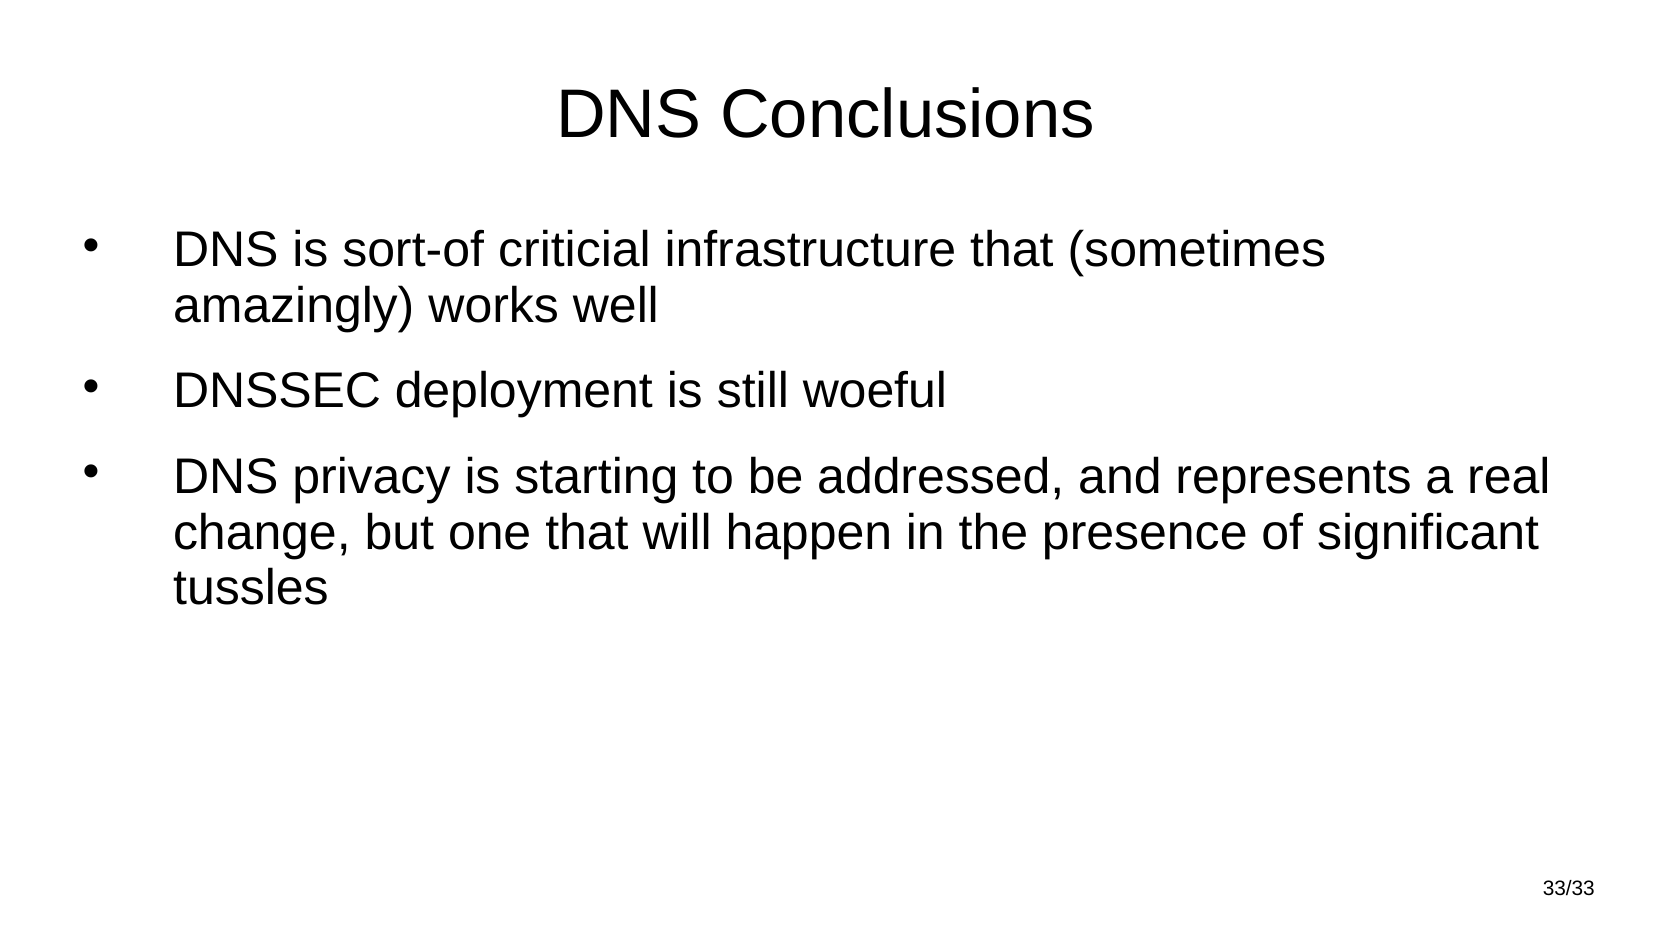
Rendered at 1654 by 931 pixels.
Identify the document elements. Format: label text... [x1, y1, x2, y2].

list DNS is sort-of criticial infrastructure that (sometimes amazingly) works well DNSSEC deployment is still woeful DNS privacy is starting to be addressed, and represents a real change, but one that will happen in the presence of significant tussles [82, 217, 1570, 757]
title DNS Conclusions [82, 37, 1570, 192]
